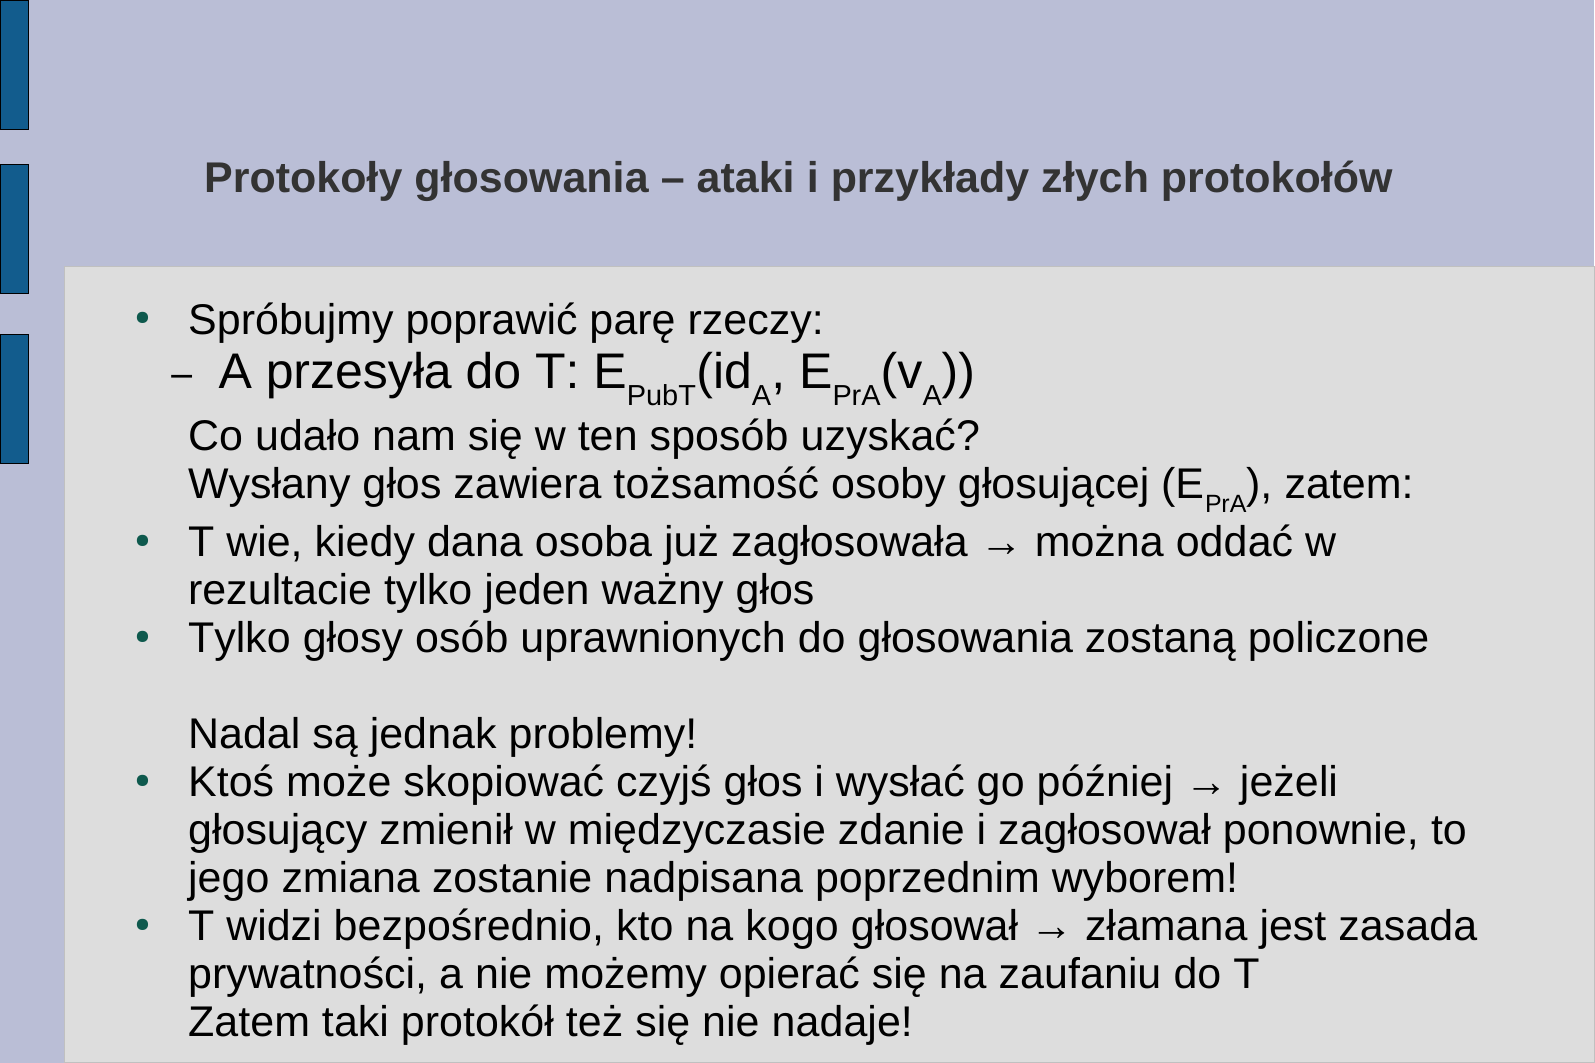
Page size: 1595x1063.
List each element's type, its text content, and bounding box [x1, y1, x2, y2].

title Protokoły głosowania – ataki i przykłady złych protokołów [118, 88, 1480, 266]
list Spróbujmy poprawić parę rzeczy: A przesyła do T: EPubT(idA, EPrA(vA)) Co udało nam się w ten sposób uzyskać? Wysłany głos zawiera tożsamość osoby głosującej (EPrA), zatem: T wie, kiedy dana osoba już zagłosowała → można oddać w rezultacie tylko jeden ważny głos Tylko głosy osób uprawnionych do głosowania zostaną policzone Nadal są jednak problemy! Ktoś może skopiować czyjś głos i wysłać go później → jeżeli głosujący zmienił w międzyczasie zdanie i zagłosował ponownie, to jego zmiana zostanie nadpisana poprzednim wyborem! T widzi bezpośrednio, kto na kogo głosował → złamana jest zasada prywatności, a nie możemy opierać się na zaufaniu do T Zatem taki protokół też się nie nadaje! [117, 295, 1479, 1063]
